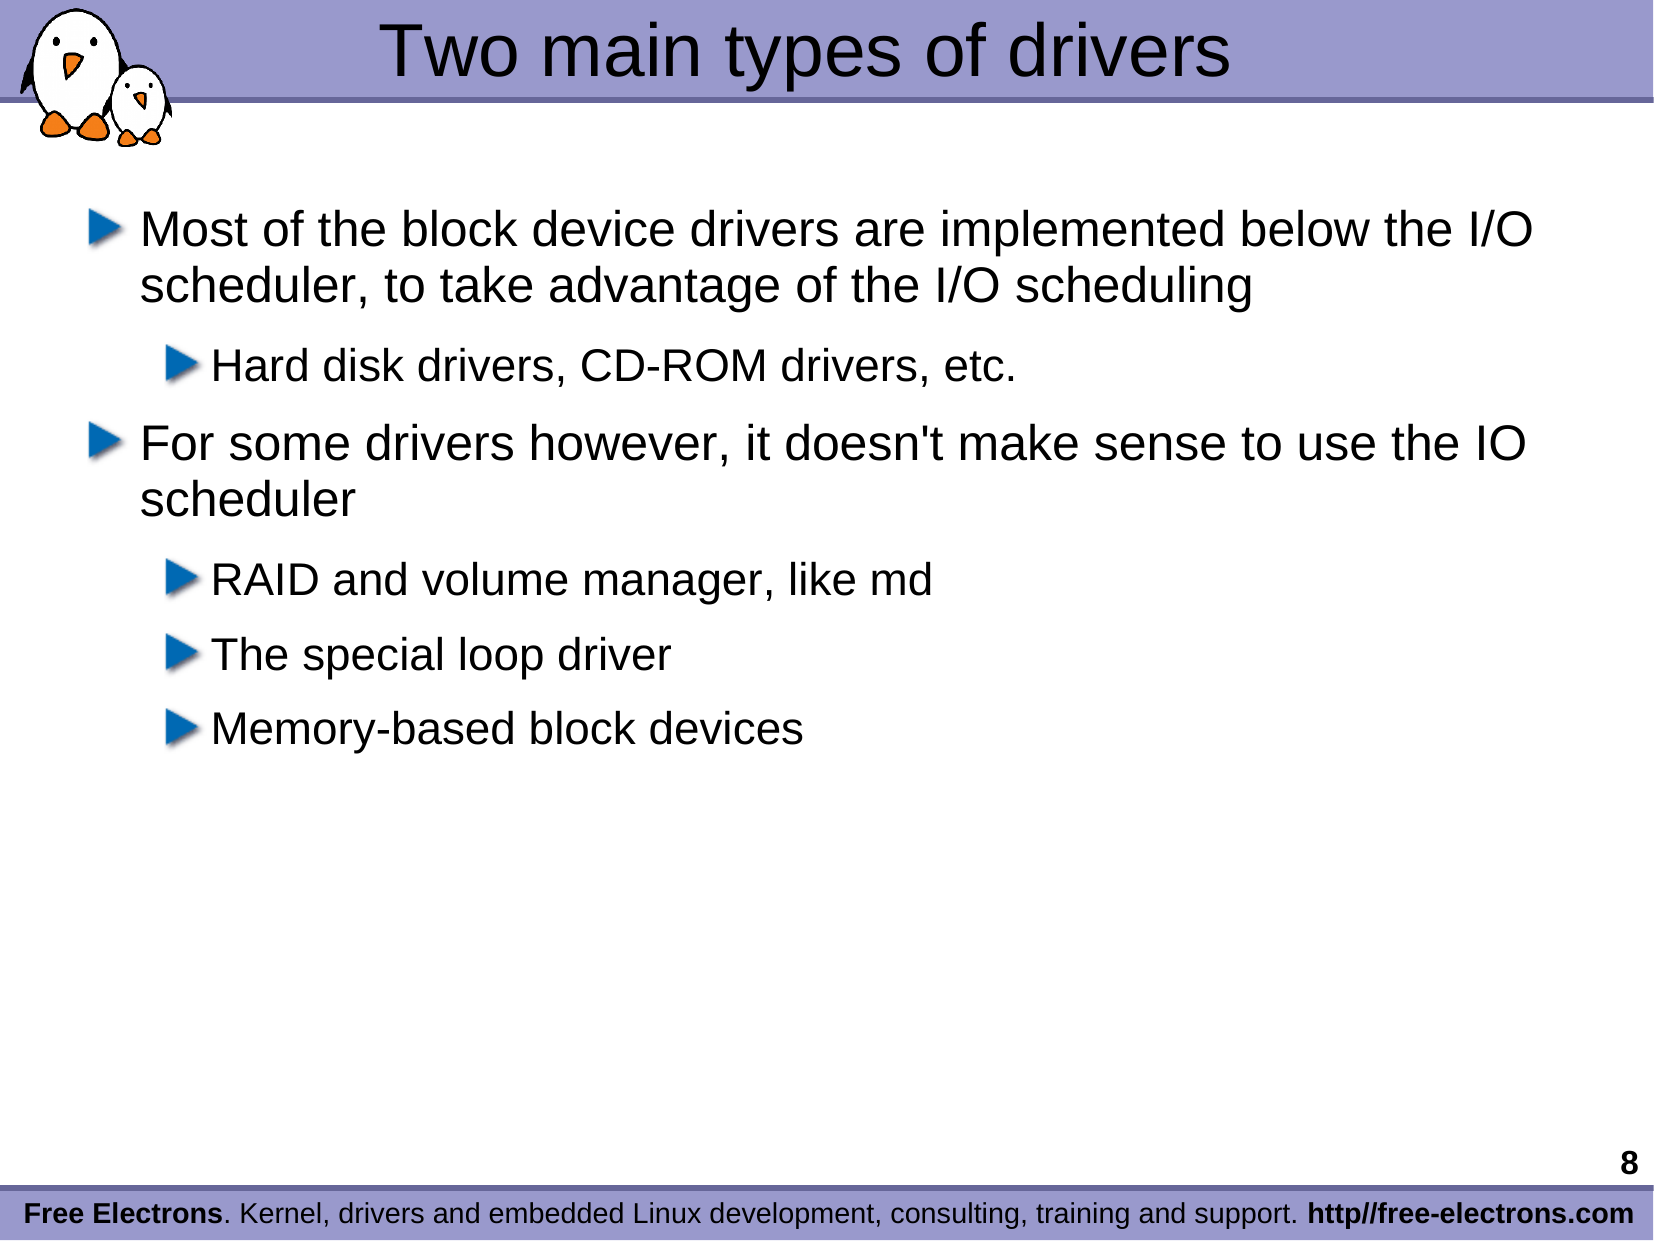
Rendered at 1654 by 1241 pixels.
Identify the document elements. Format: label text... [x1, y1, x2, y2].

list Most of the block device drivers are implemented below the I/O scheduler, to take advantage of the I/O scheduling Hard disk drivers, CD-ROM drivers, etc. For some drivers however, it doesn't make sense to use the IO scheduler RAID and volume manager, like md The special loop driver Memory-based block devices [68, 201, 1592, 1118]
picture [20, 8, 172, 147]
title Two main types of drivers [60, 0, 1551, 100]
